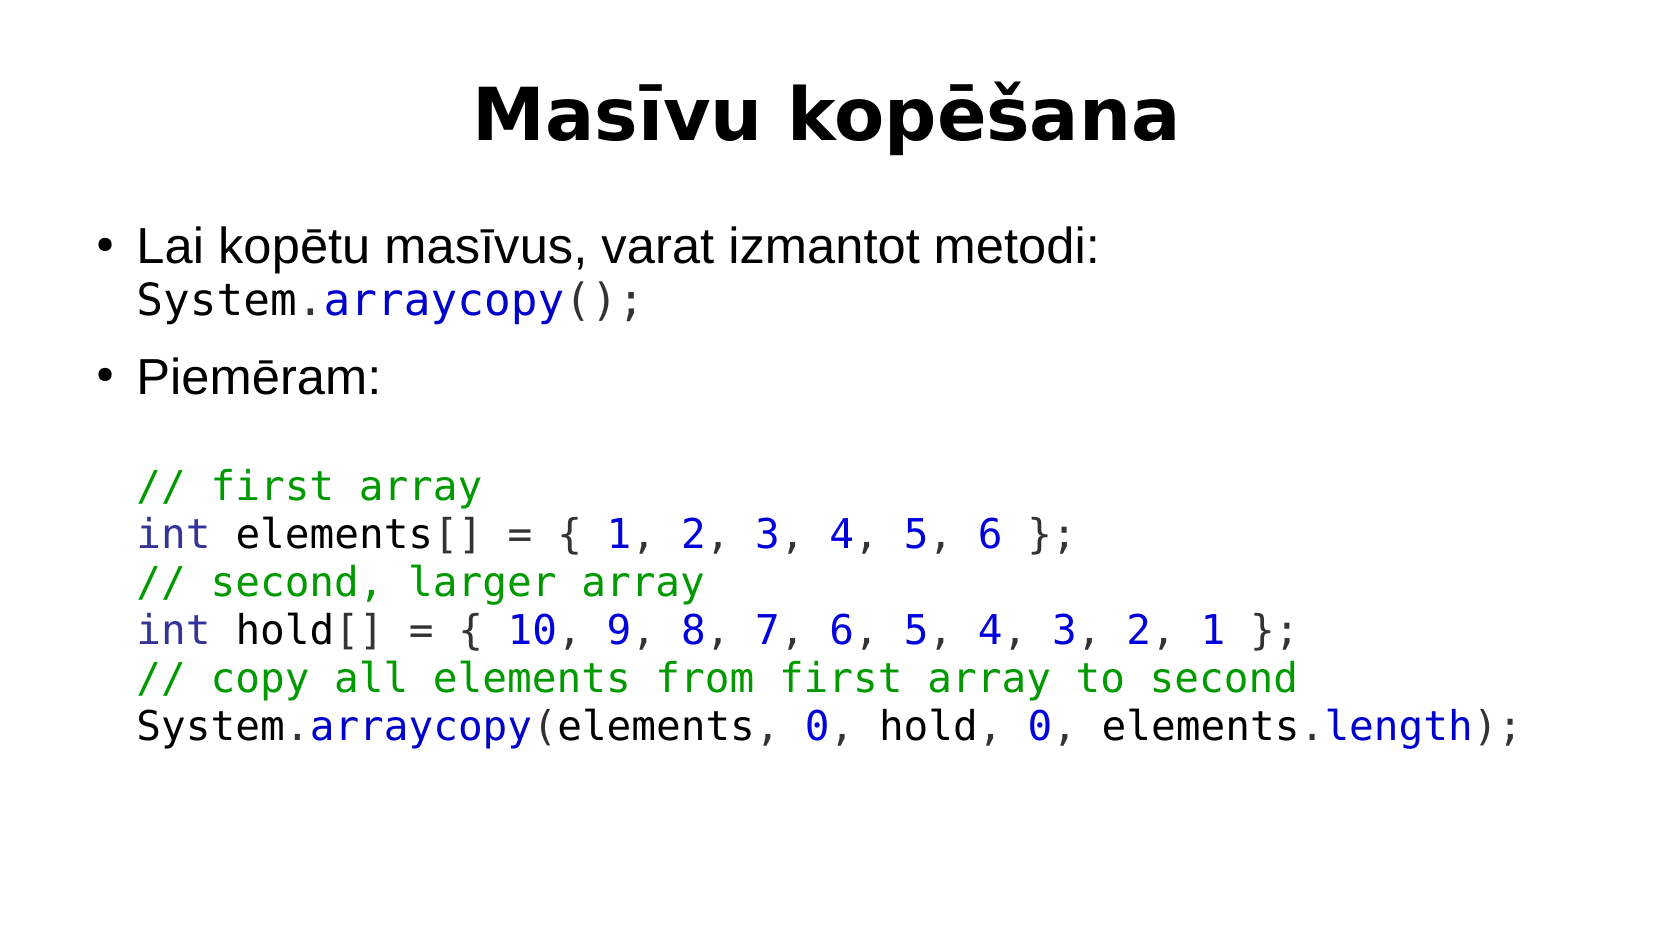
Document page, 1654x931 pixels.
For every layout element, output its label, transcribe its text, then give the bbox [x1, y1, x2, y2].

list Lai kopētu masīvus, varat izmantot metodi: System.arraycopy(); Piemēram: // first array int elements[] = { 1, 2, 3, 4, 5, 6 }; // second, larger array int hold[] = { 10, 9, 8, 7, 6, 5, 4, 3, 2, 1 }; // copy all elements from first array to second System.arraycopy(elements, 0, hold, 0, elements.length); [82, 217, 1538, 758]
title Masīvu kopēšana [82, 37, 1571, 193]
